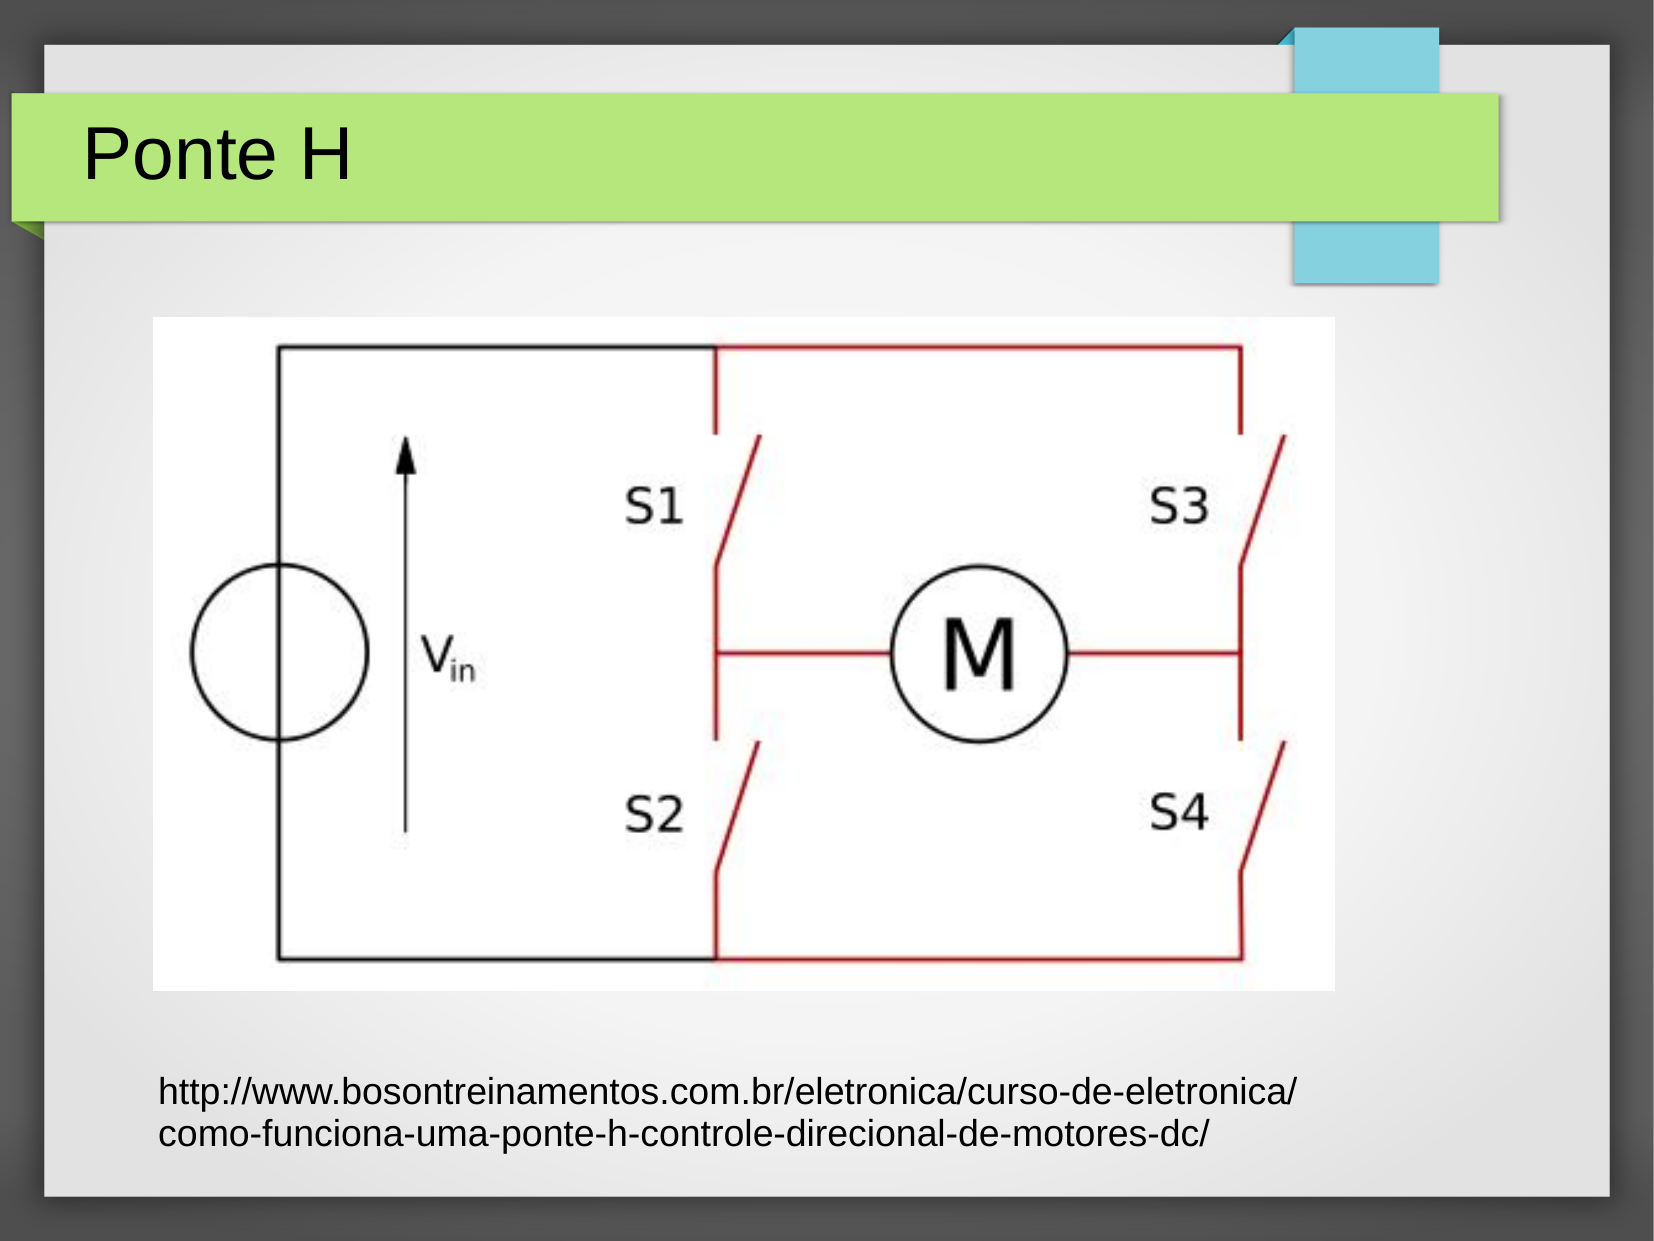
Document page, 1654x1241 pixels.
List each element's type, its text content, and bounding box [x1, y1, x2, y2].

title Ponte H [82, 94, 1264, 213]
picture [0, 0, 1654, 1241]
text_box http://www.bosontreinamentos.com.br/eletronica/curso-de-eletronica/como-funciona-uma-ponte-h-controle-direcional-de-motores-dc/ [143, 1062, 1394, 1162]
